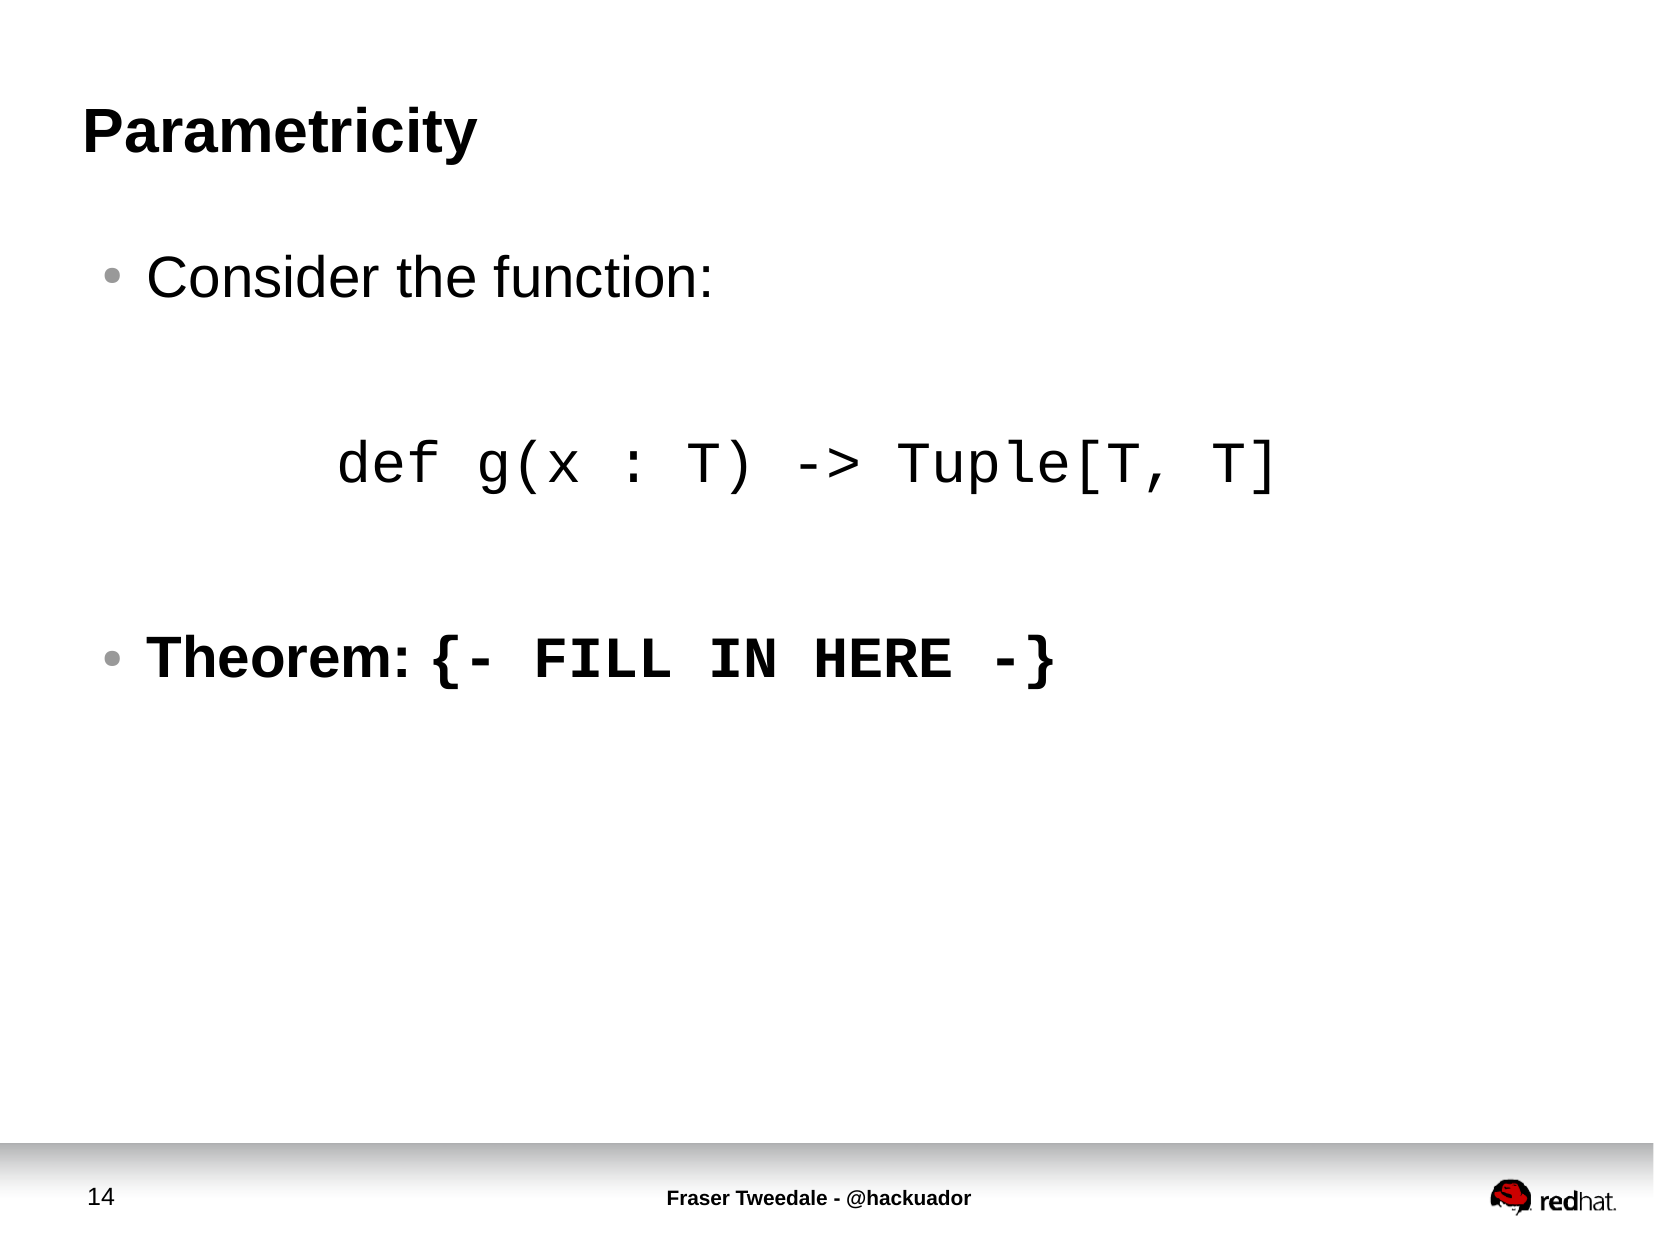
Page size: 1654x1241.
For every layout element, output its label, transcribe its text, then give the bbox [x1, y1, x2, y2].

list Consider the function: def g(x : T) -> Tuple[T, T] Theorem: {- FILL IN HERE -} [86, 244, 1576, 1039]
title Parametricity [82, 37, 1571, 226]
picture [0, 1143, 1654, 1241]
